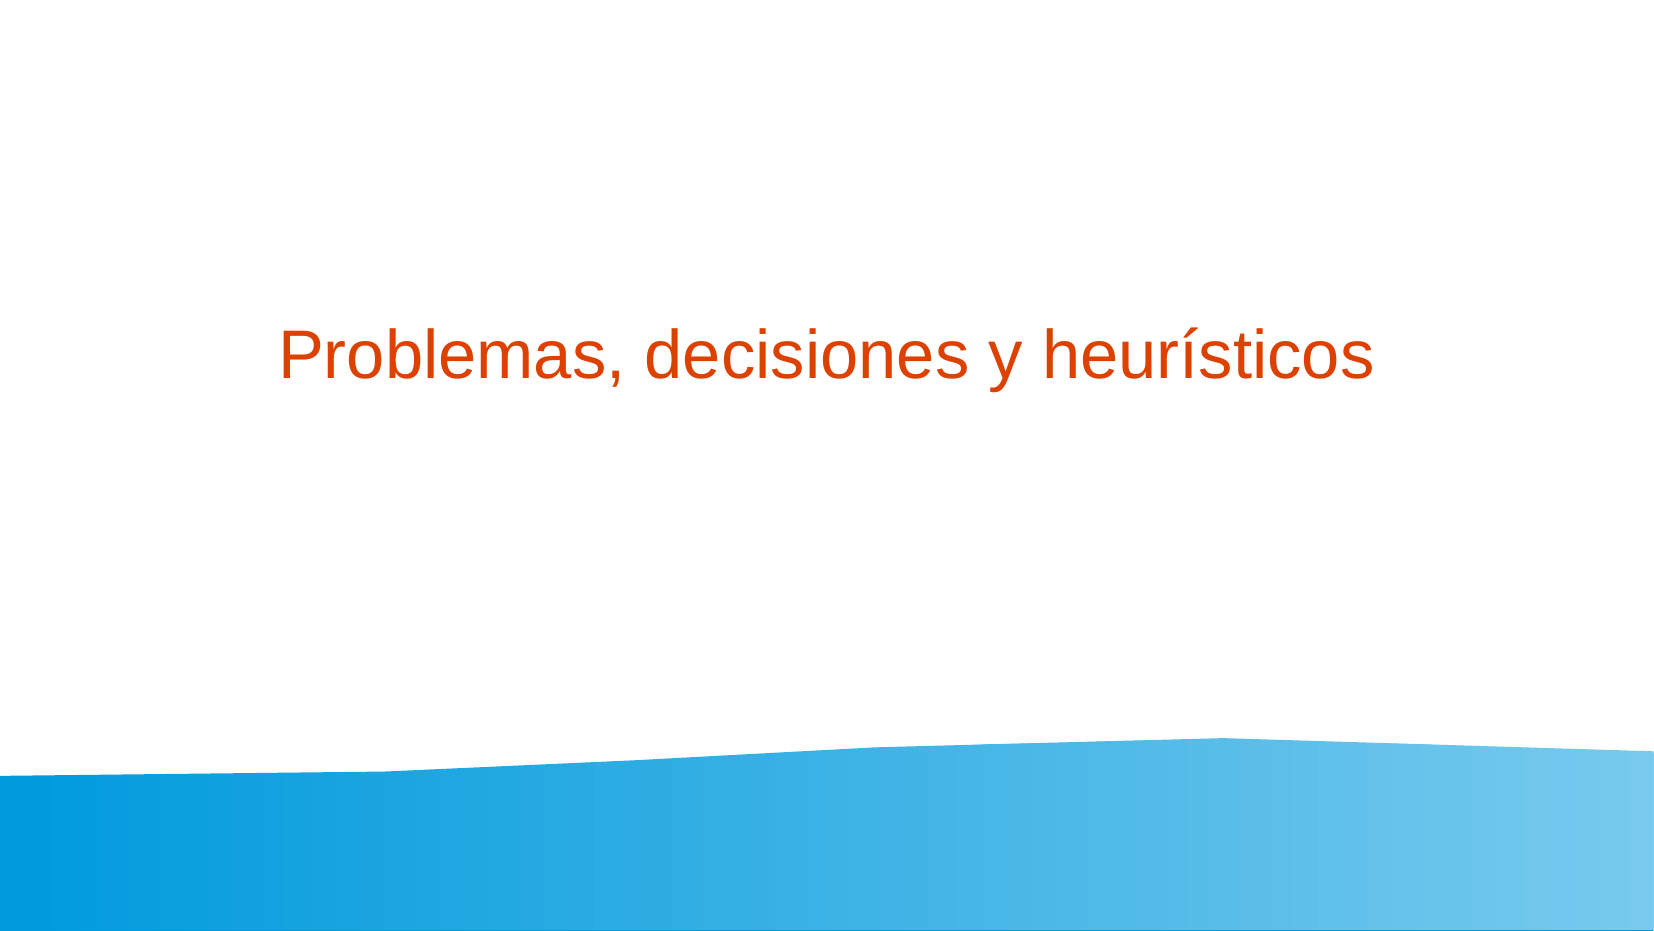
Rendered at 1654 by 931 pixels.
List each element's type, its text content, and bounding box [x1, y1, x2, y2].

title Problemas, decisiones y heurísticos [88, 265, 1565, 443]
